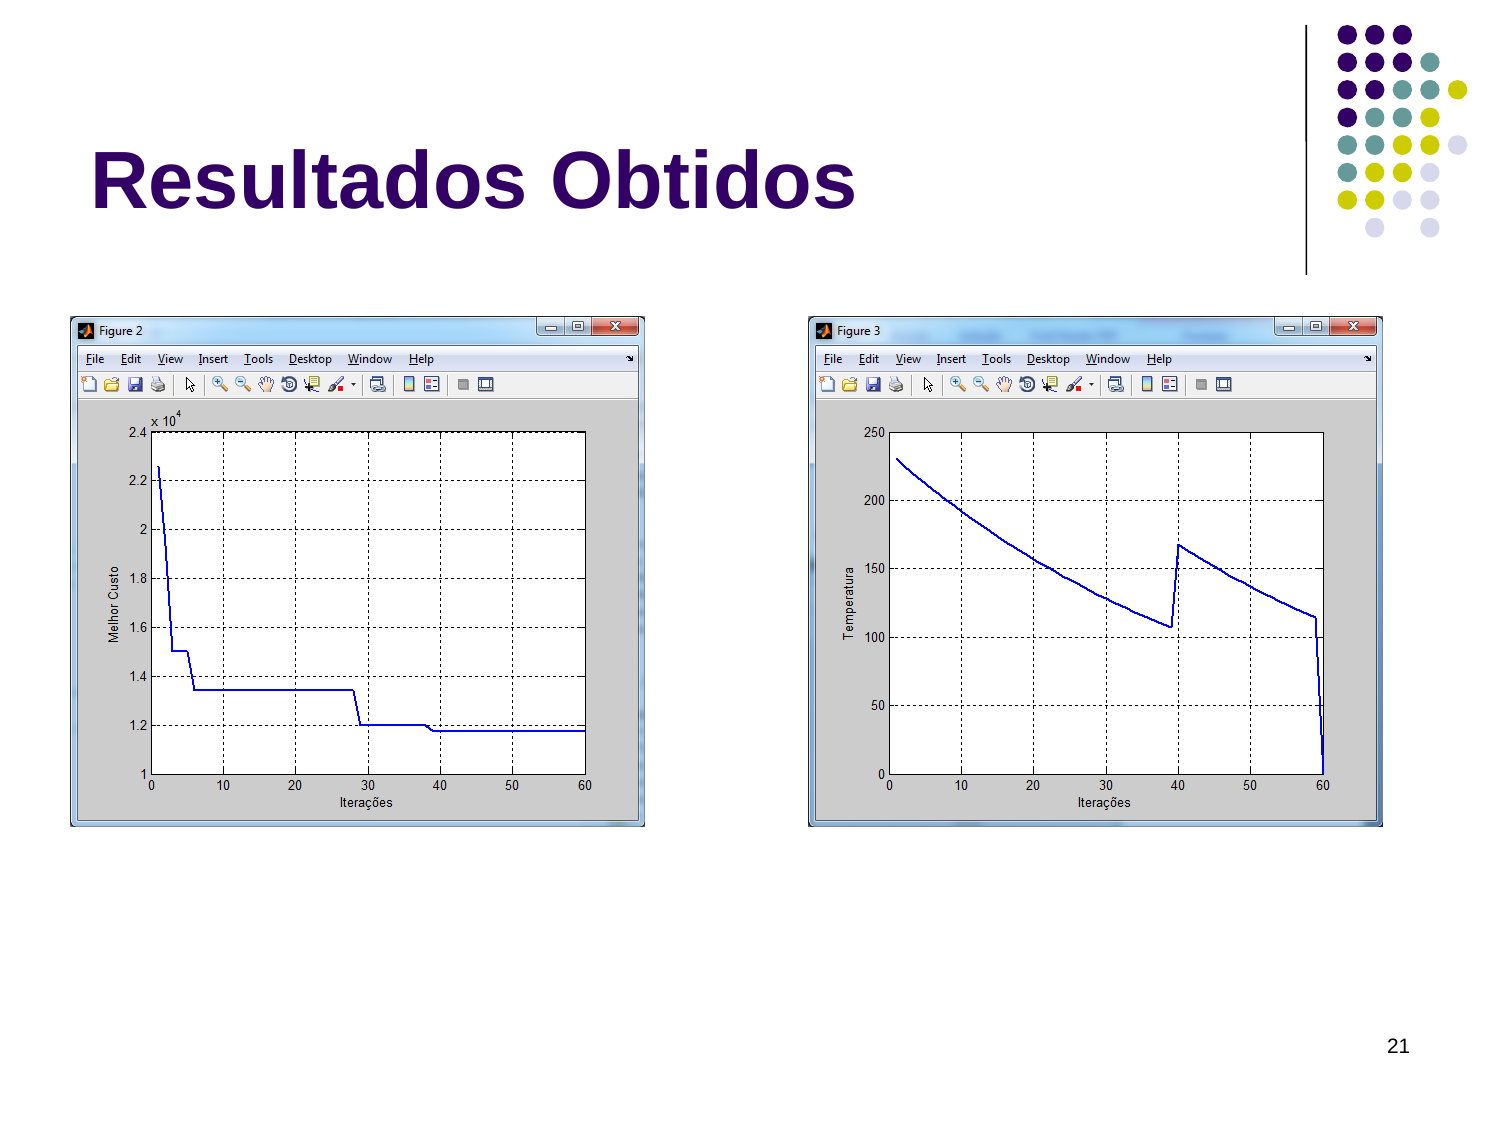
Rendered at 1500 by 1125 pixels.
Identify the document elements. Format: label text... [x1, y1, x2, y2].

picture [70, 316, 645, 827]
picture [808, 316, 1383, 827]
title Resultados Obtidos [75, 20, 1313, 233]
slide_number <número> [1074, 1025, 1425, 1100]
